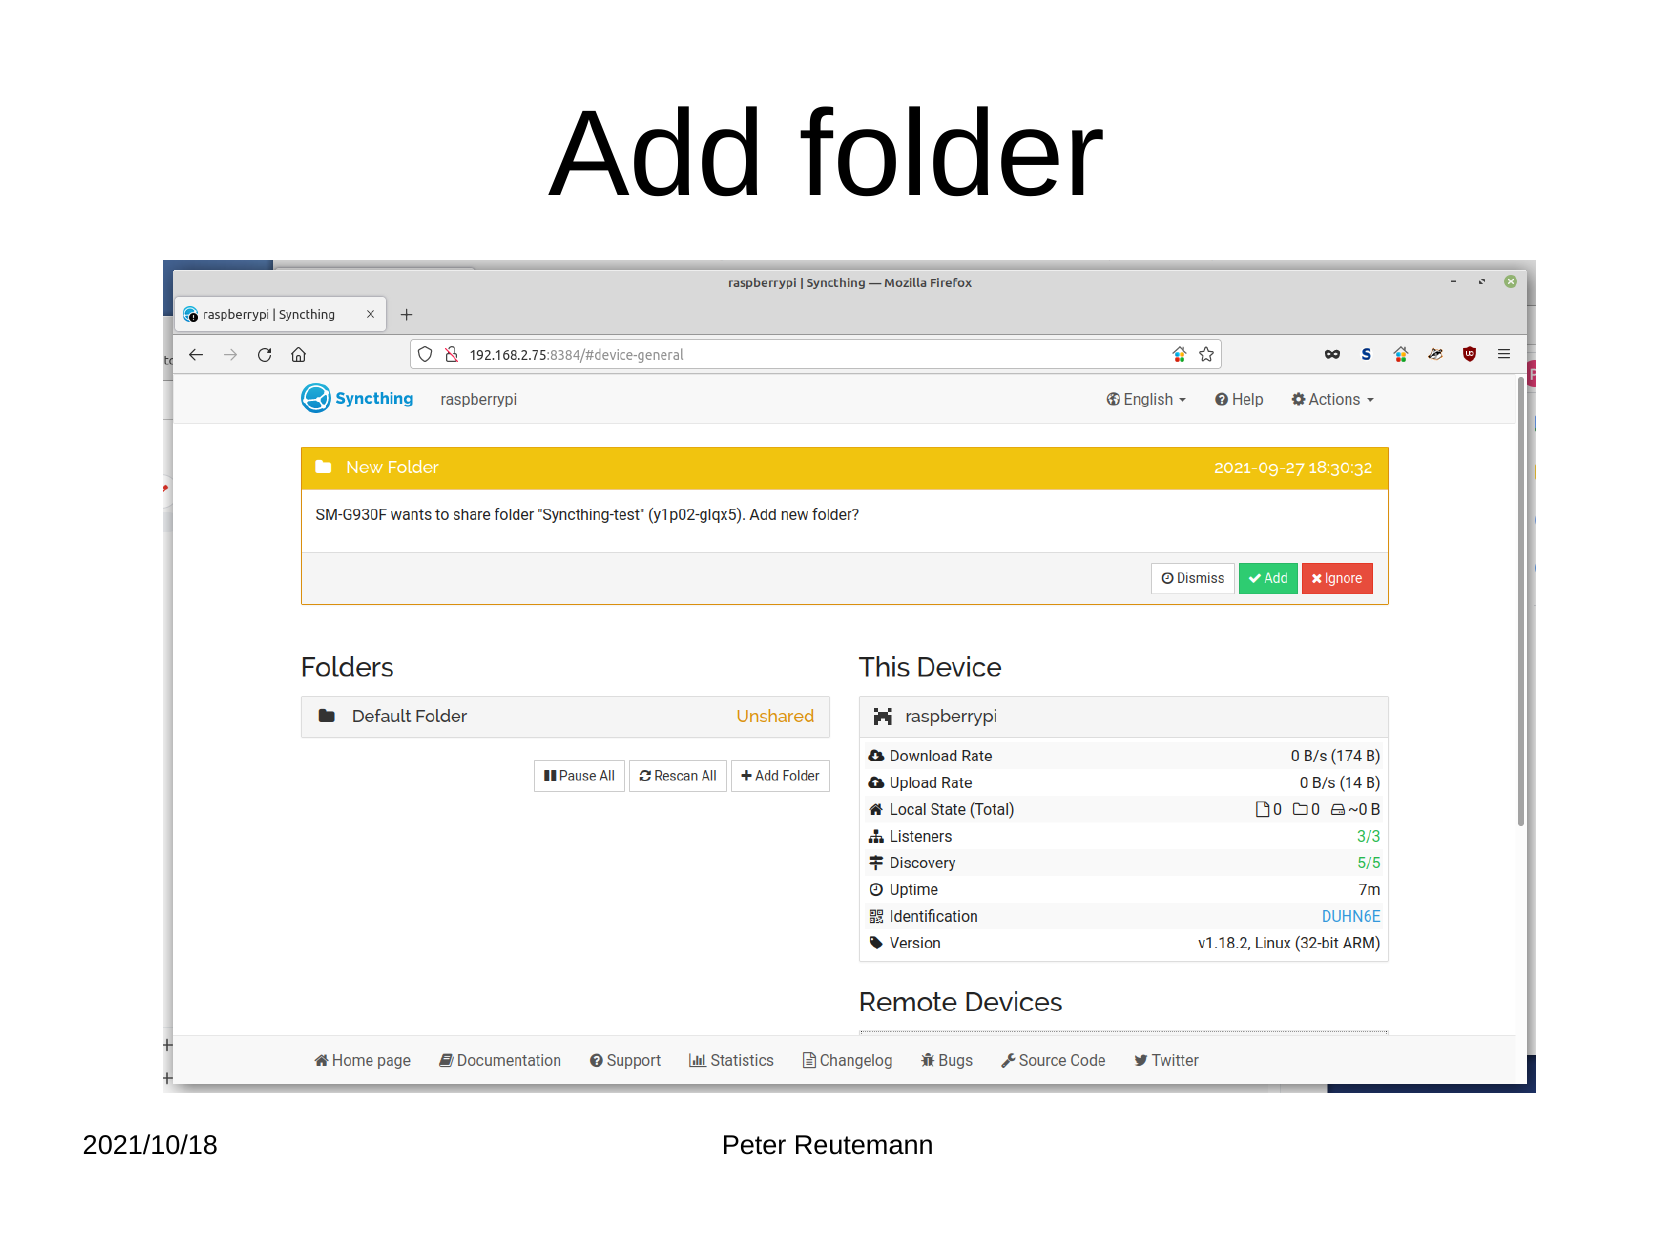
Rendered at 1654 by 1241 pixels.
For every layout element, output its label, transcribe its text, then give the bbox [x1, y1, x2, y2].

title Add folder [82, 49, 1571, 257]
picture [163, 260, 1536, 1093]
